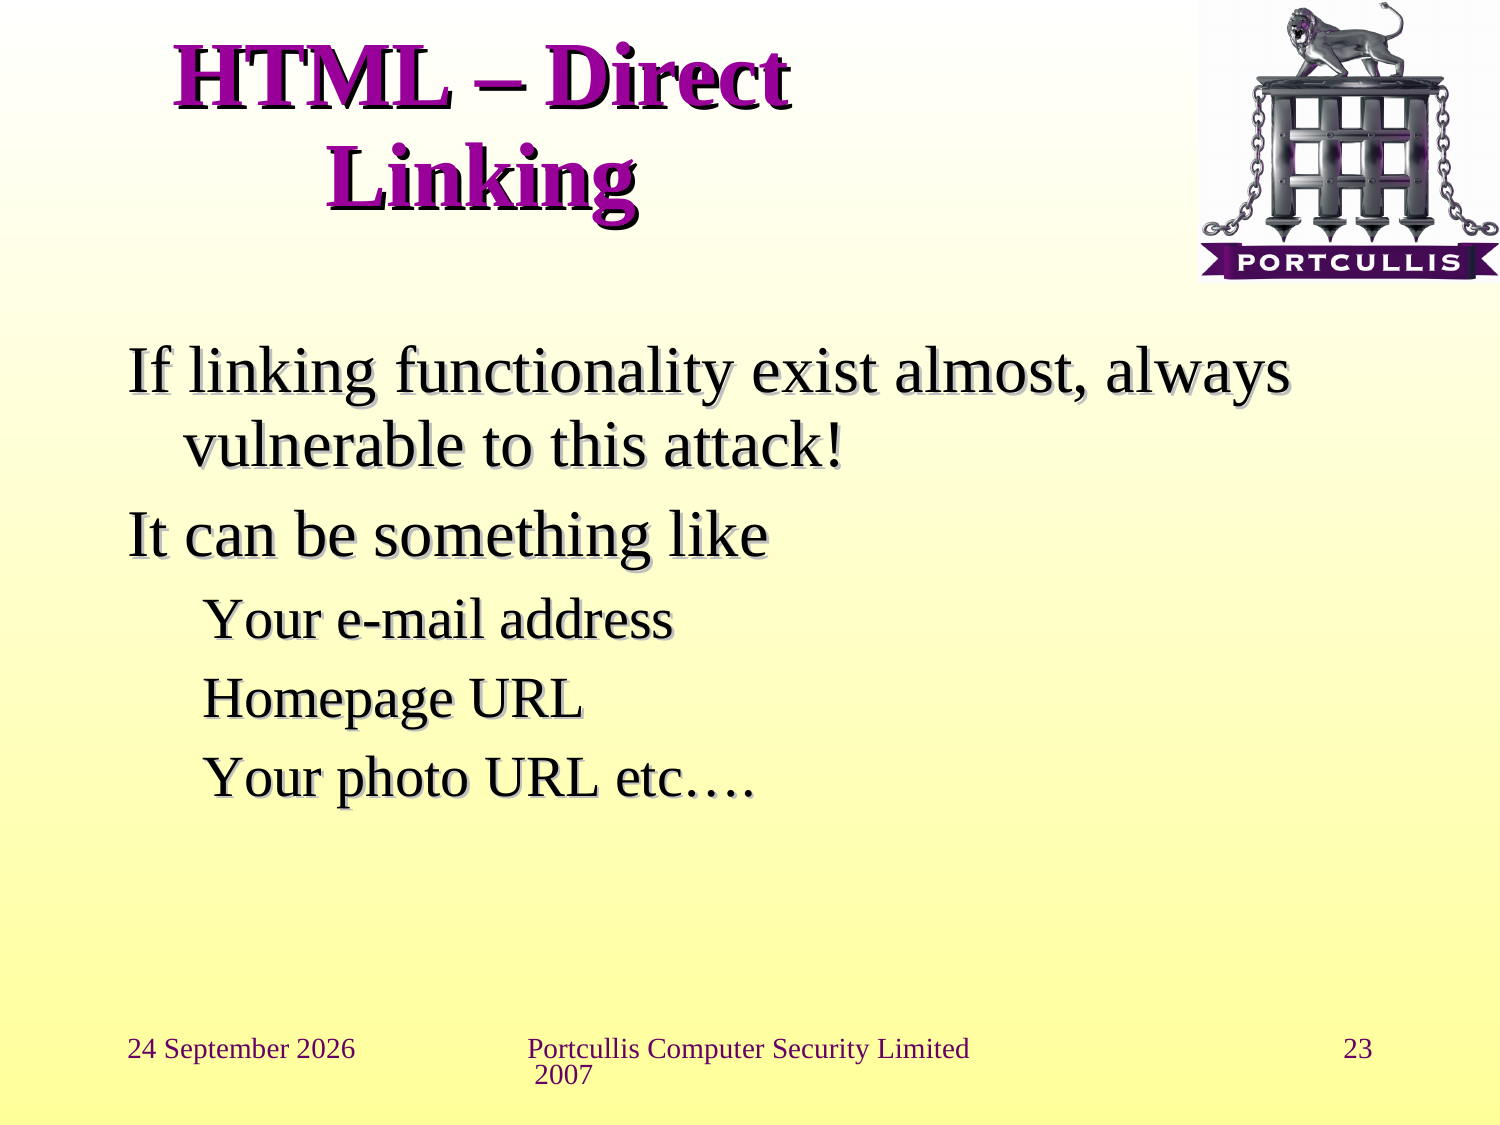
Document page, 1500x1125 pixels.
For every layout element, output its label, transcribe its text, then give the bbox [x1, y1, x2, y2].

picture [1198, 0, 1500, 283]
title HTML – Direct Linking [0, 0, 963, 250]
list If linking functionality exist almost, always vulnerable to this attack! It can be something like Your e-mail address Homepage URL Your photo URL etc…. [112, 324, 1388, 1001]
